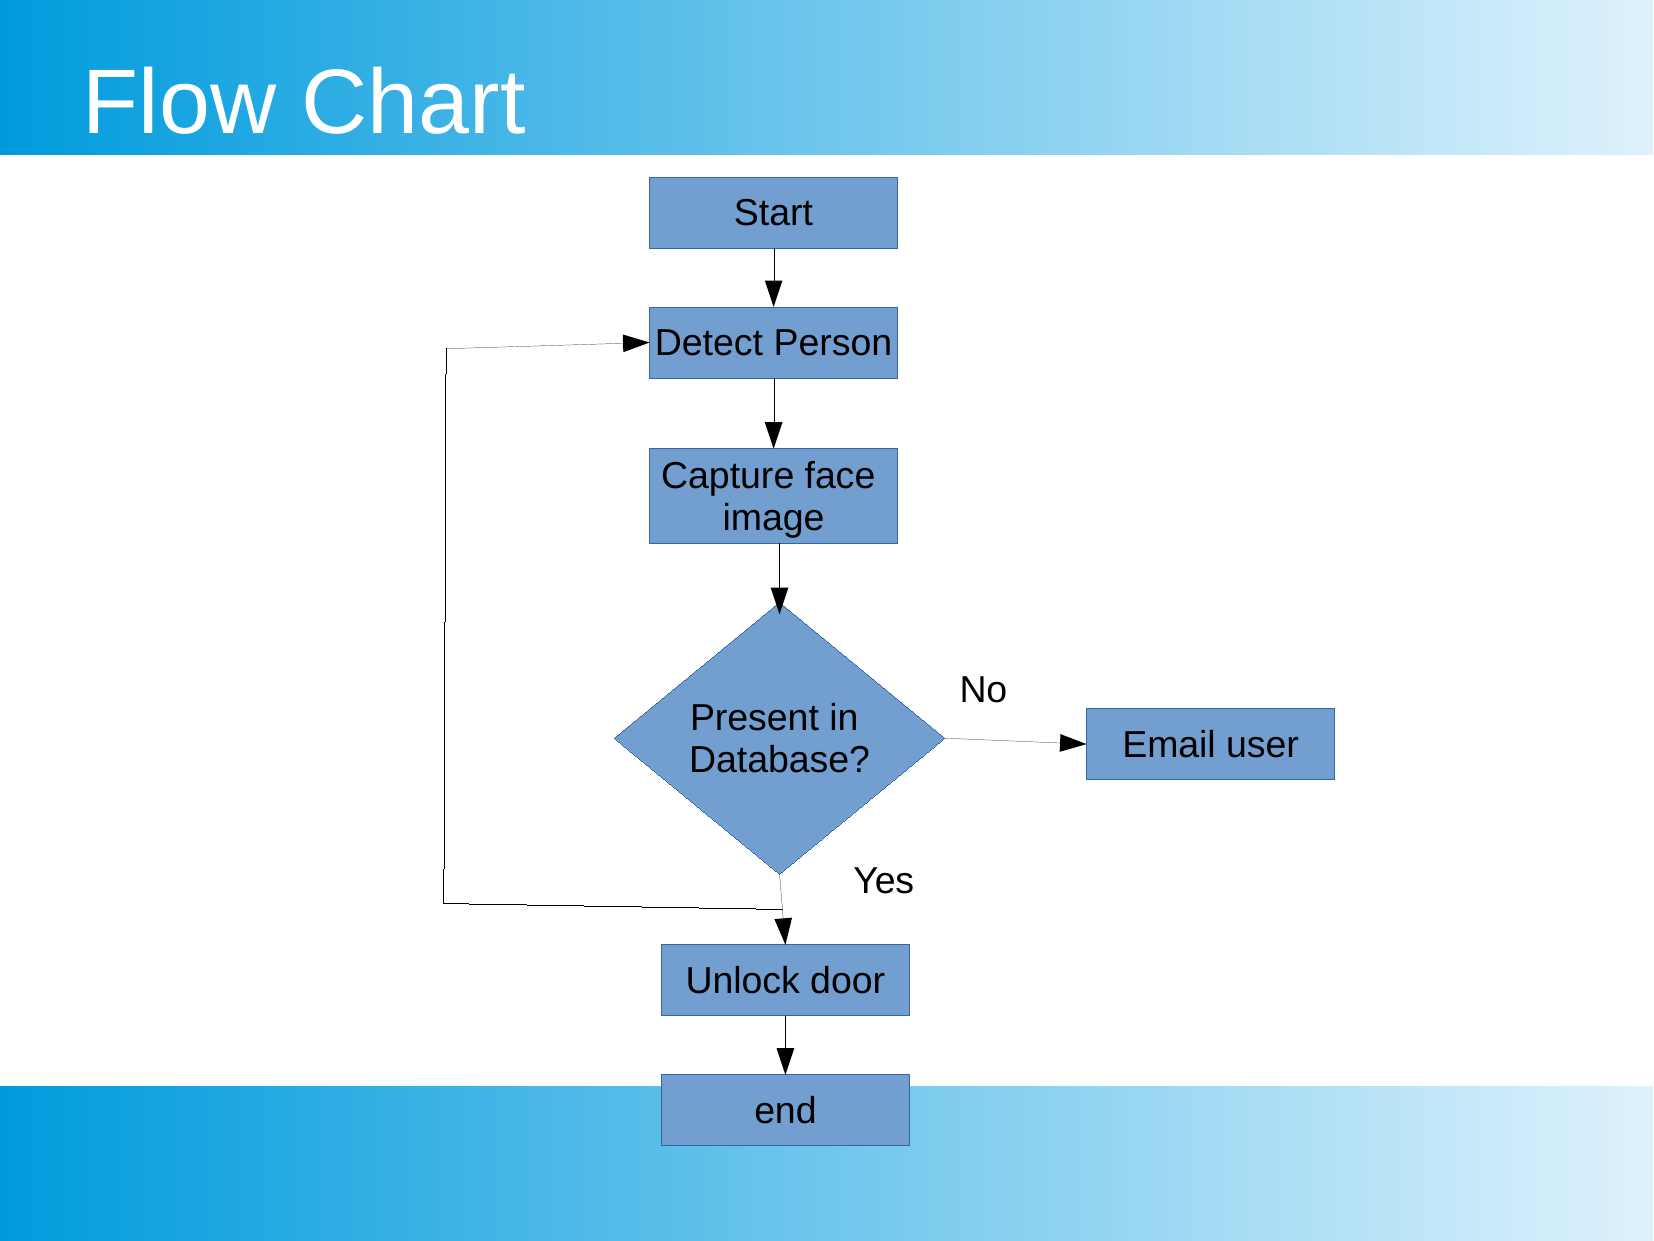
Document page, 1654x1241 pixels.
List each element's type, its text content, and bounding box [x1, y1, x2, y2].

text_box Yes [838, 852, 934, 910]
text_box Email user [1086, 708, 1335, 780]
text_box No [944, 661, 1040, 719]
text_box Detect Person [649, 307, 898, 379]
title Flow Chart [82, 49, 1571, 155]
text_box Present in Database? [614, 605, 945, 874]
text_box Capture face image [649, 448, 898, 544]
text_box Unlock door [661, 944, 910, 1016]
text_box Start [649, 177, 898, 249]
text_box end [661, 1074, 910, 1146]
